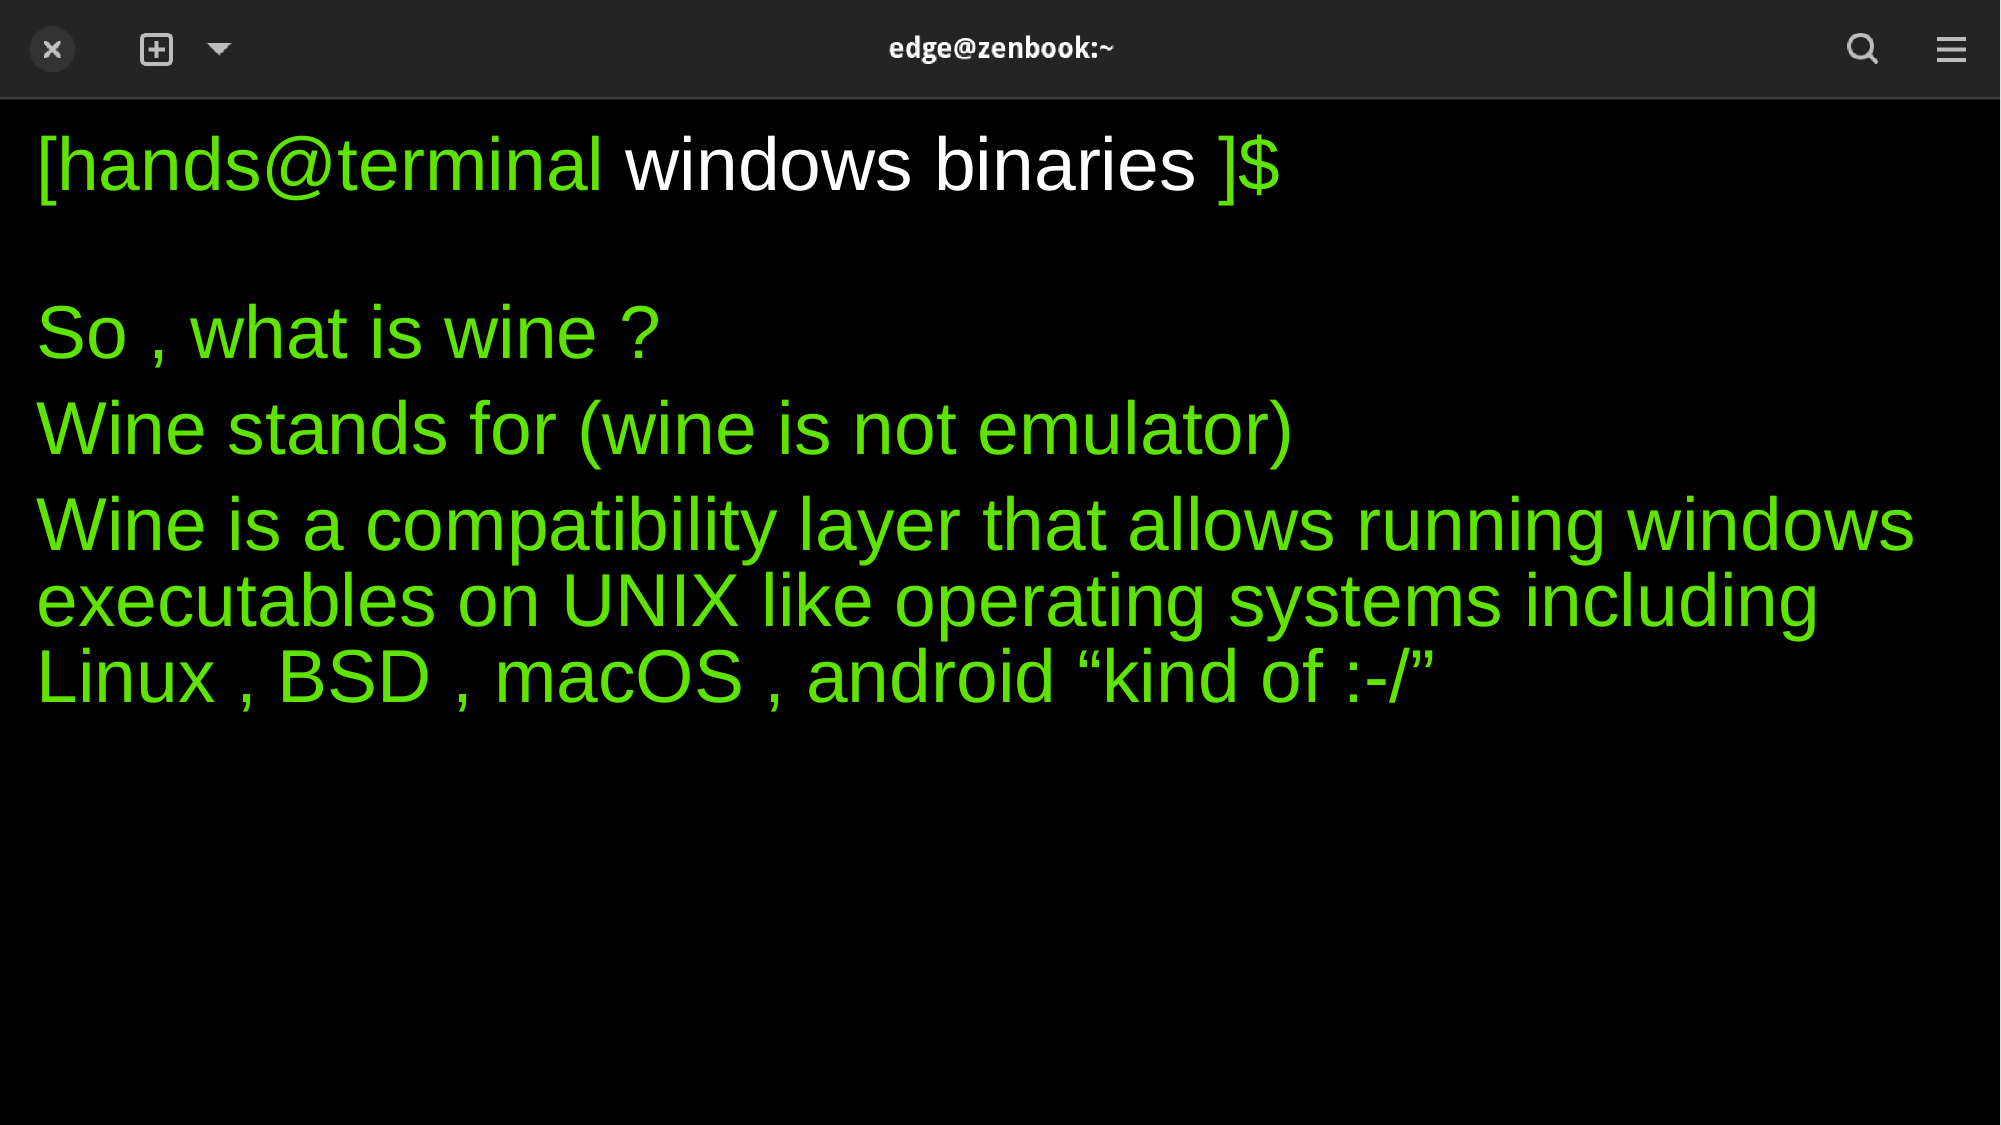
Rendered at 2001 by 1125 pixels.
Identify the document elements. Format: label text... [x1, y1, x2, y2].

subtitle [hands@terminal windows binaries ]$ So , what is wine ? Wine stands for (wine is not emulator) Wine is a compatibility layer that allows running windows executables on UNIX like operating systems including Linux , BSD , macOS , android “kind of :-/” [21, 122, 1980, 1108]
picture [0, 0, 2001, 1125]
